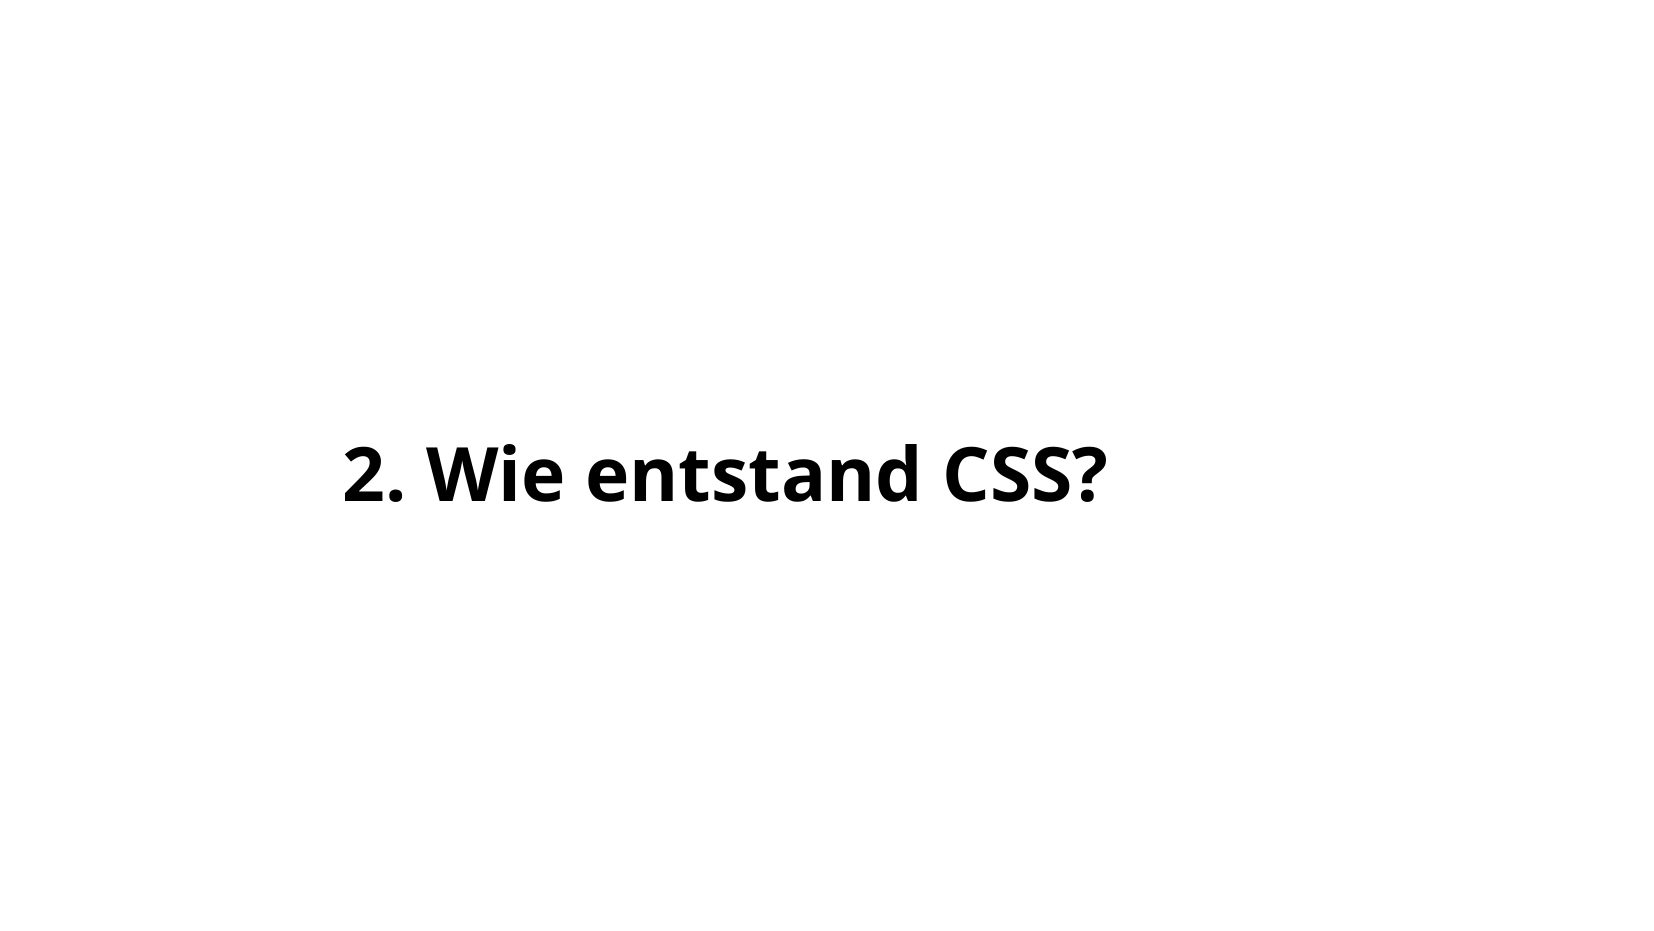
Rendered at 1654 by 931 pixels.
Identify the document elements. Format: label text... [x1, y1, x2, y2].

title 2. Wie entstand CSS? [342, 425, 1654, 520]
